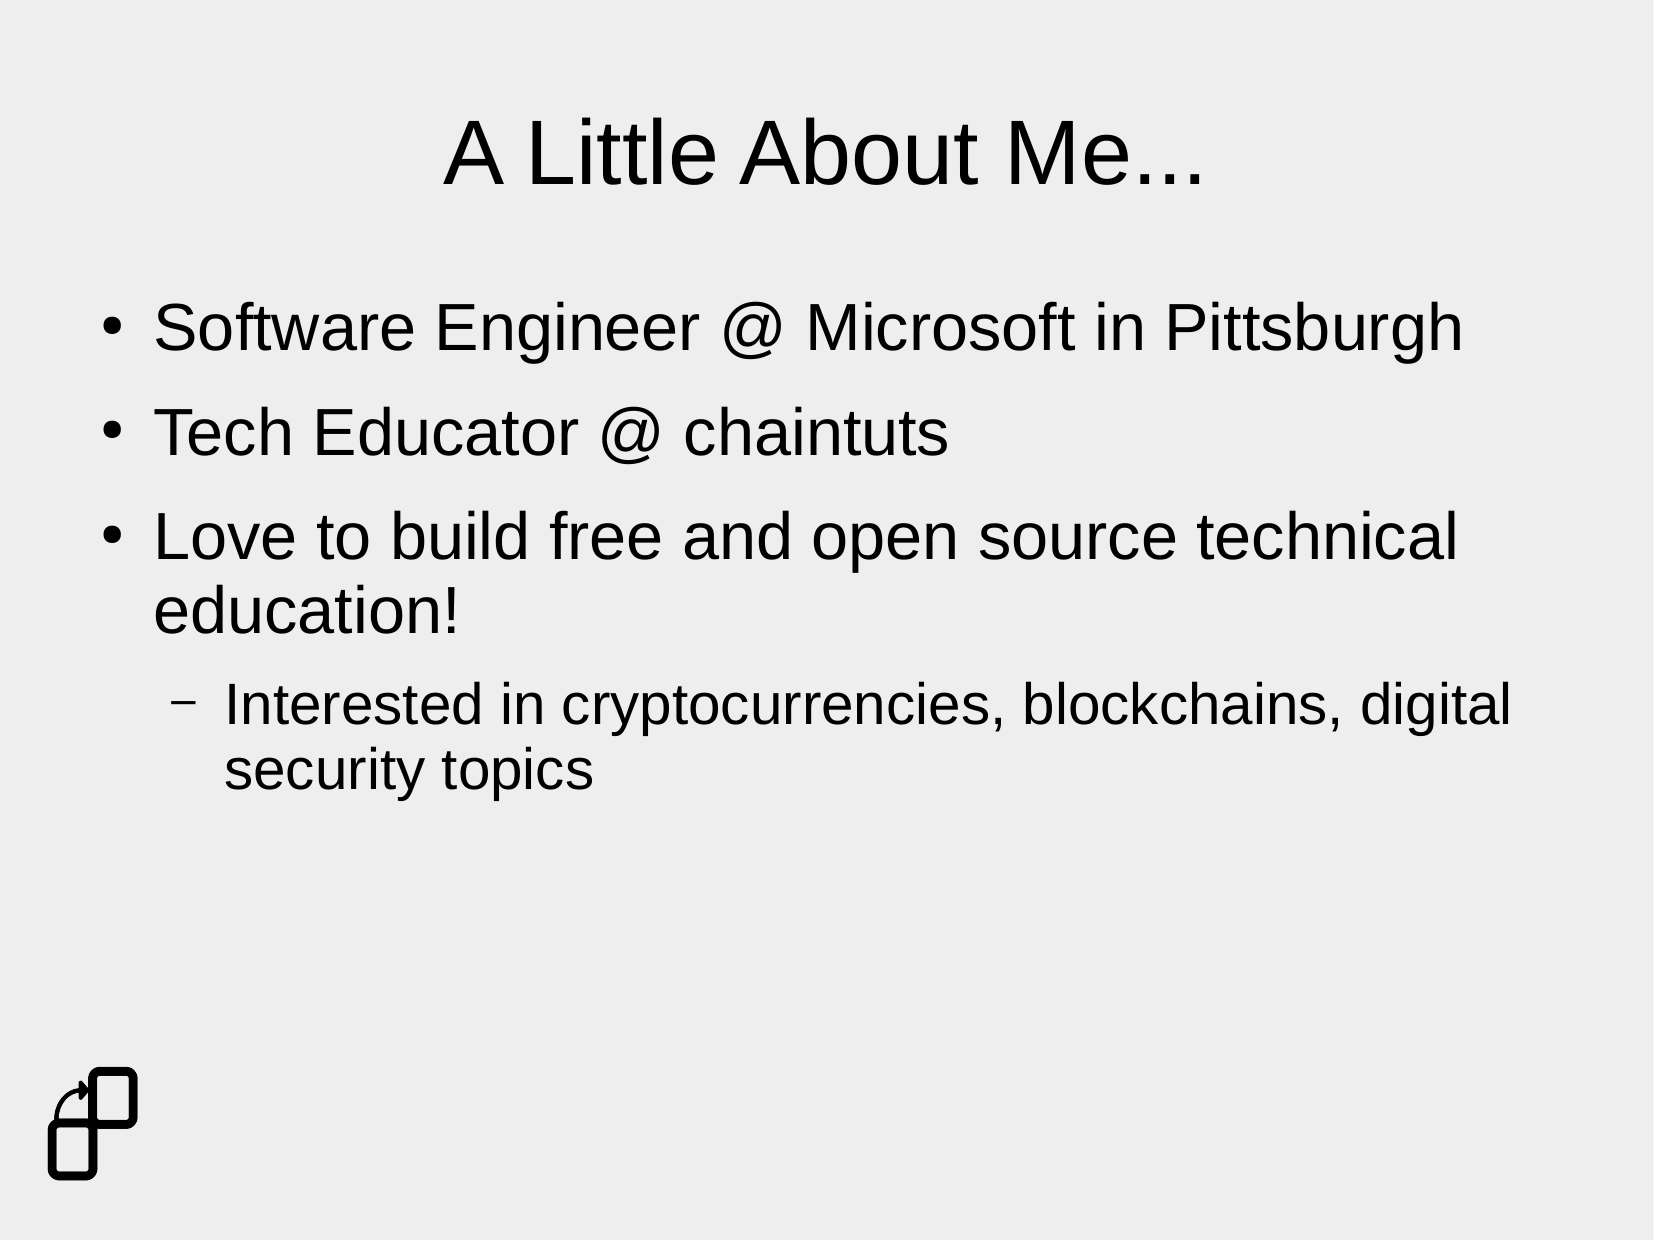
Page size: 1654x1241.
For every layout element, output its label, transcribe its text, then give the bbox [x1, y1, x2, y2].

title A Little About Me... [82, 49, 1571, 257]
picture [30, 1062, 153, 1186]
list Software Engineer @ Microsoft in Pittsburgh Tech Educator @ chaintuts Love to build free and open source technical education! Interested in cryptocurrencies, blockchains, digital security topics [82, 290, 1571, 1010]
